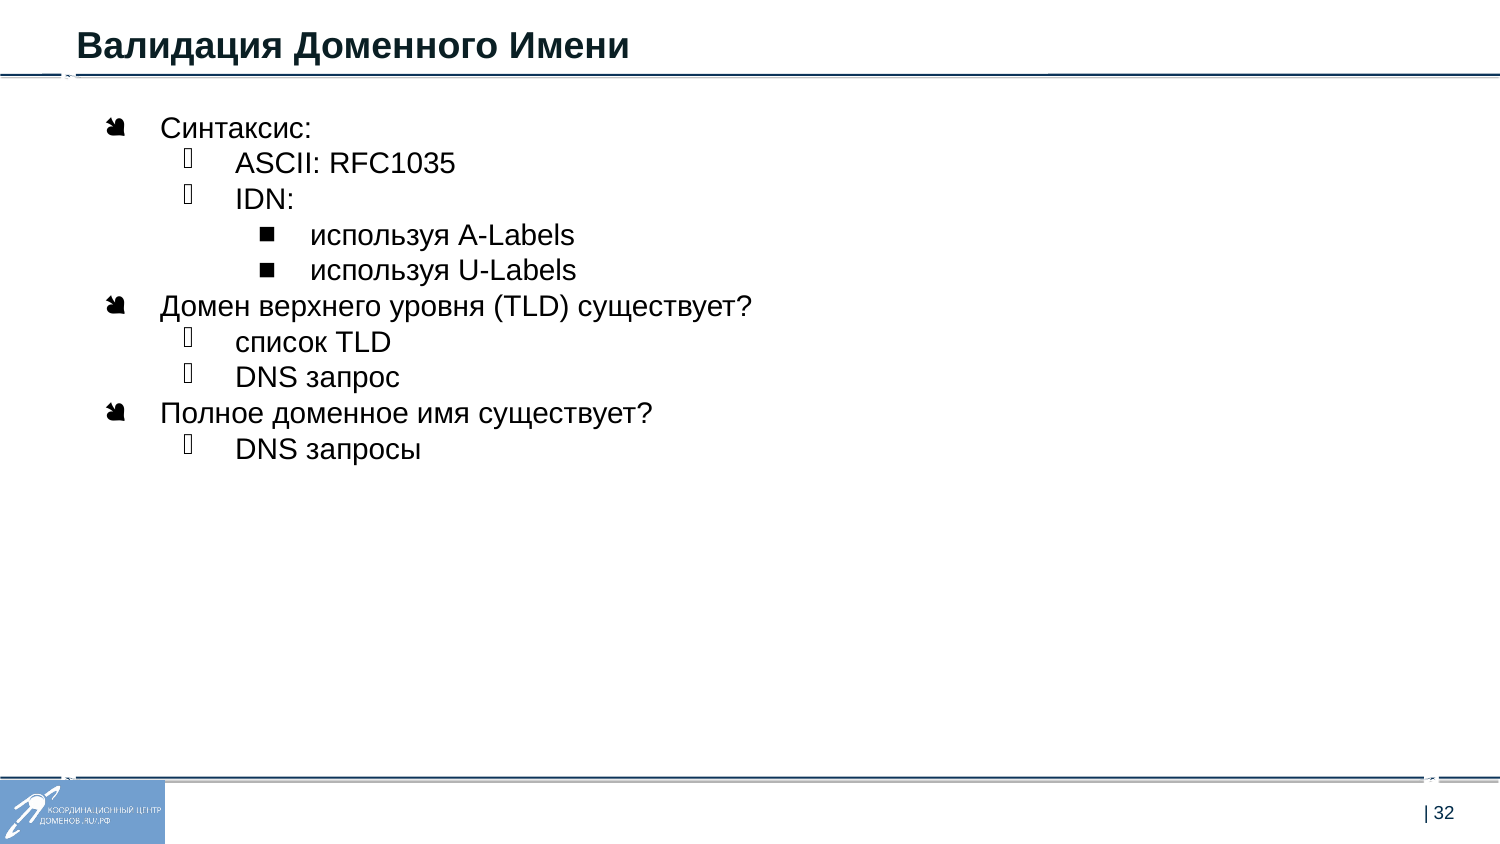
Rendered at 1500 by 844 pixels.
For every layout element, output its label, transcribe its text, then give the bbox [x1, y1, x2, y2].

picture [0, 779, 166, 844]
list Синтаксис: ASCII: RFC1035 IDN: используя A-Labels используя U-Labels Домен верхнего уровня (TLD) существует? список TLD DNS запрос Полное доменное имя существует? DNS запросы [70, 93, 1368, 656]
title Валидация Доменного Имени [61, 5, 1376, 62]
